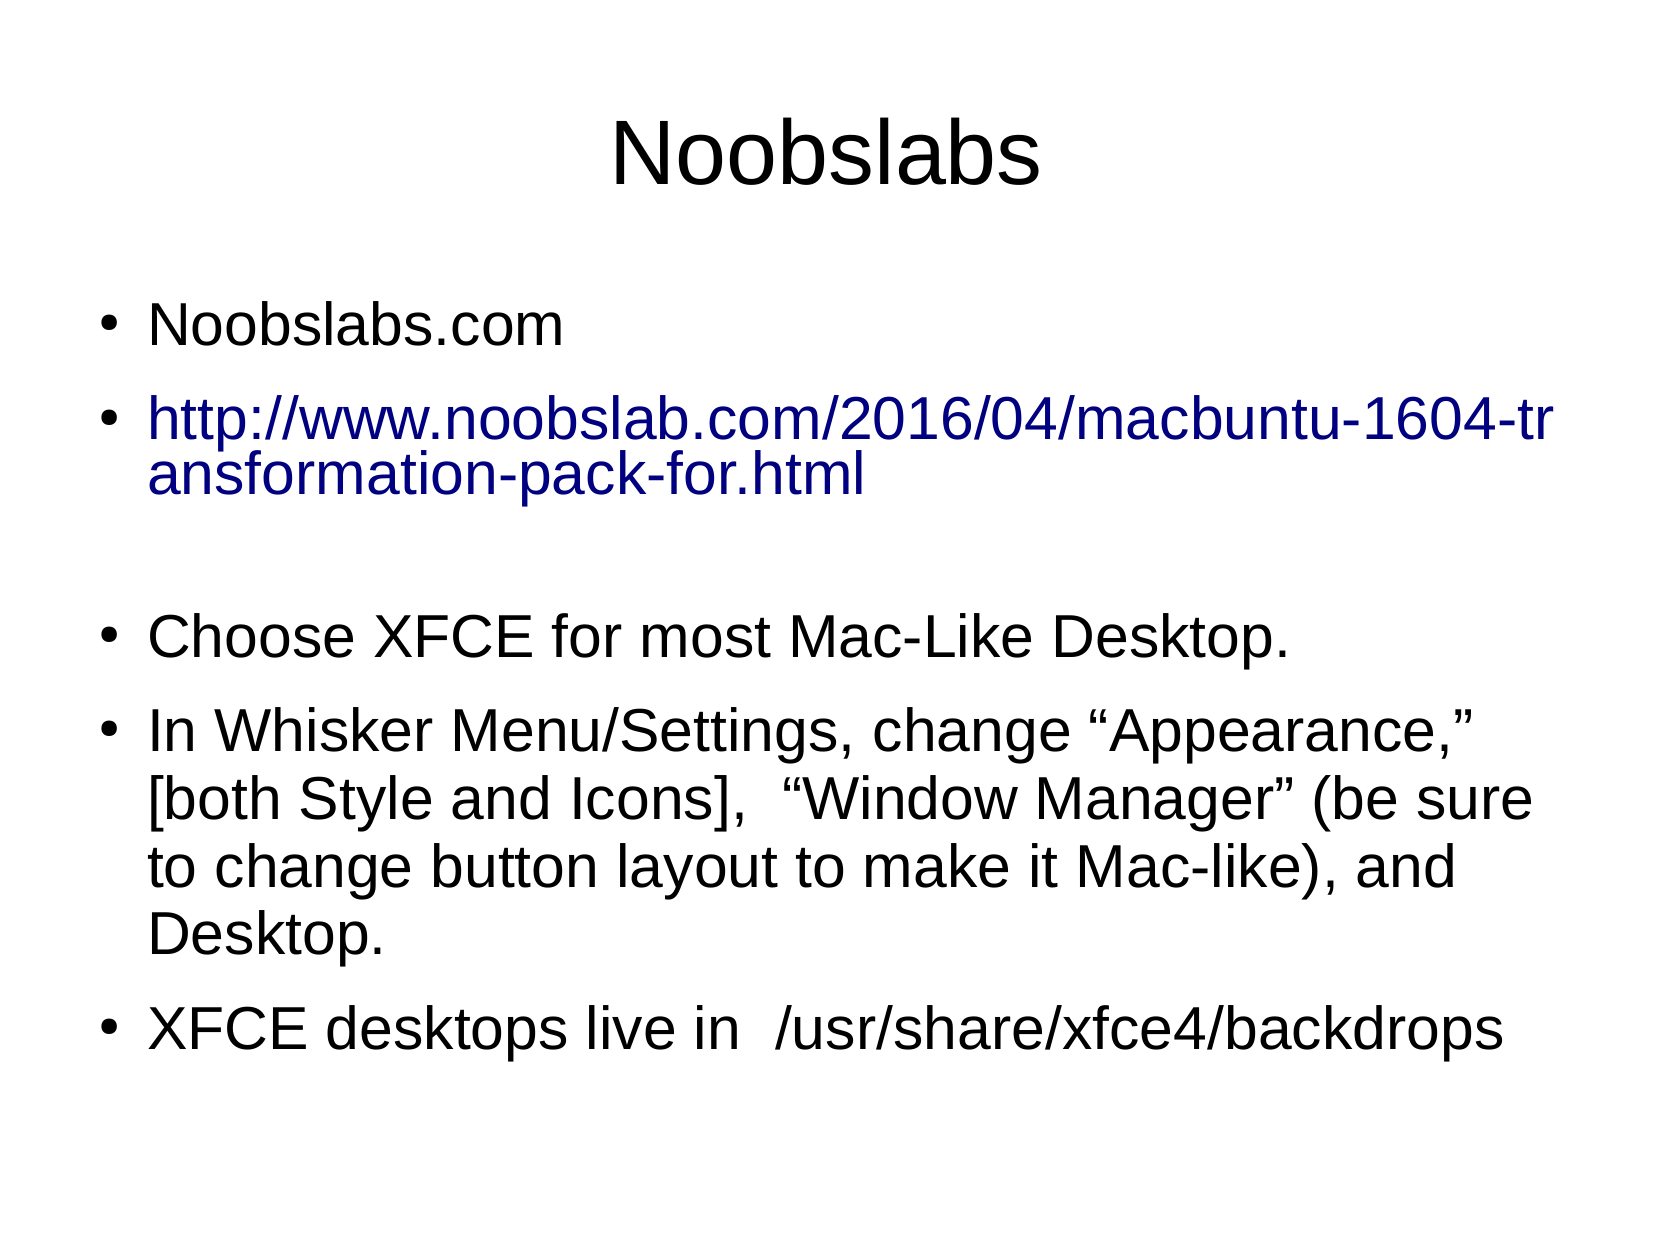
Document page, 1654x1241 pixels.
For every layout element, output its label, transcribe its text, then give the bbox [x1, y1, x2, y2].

list Noobslabs.com http://www.noobslab.com/2016/04/macbuntu-1604-transformation-pack-for.html Choose XFCE for most Mac-Like Desktop. In Whisker Menu/Settings, change “Appearance,” [both Style and Icons], “Window Manager” (be sure to change button layout to make it Mac-like), and Desktop. XFCE desktops live in /usr/share/xfce4/backdrops [82, 290, 1571, 1010]
title Noobslabs [82, 49, 1571, 257]
